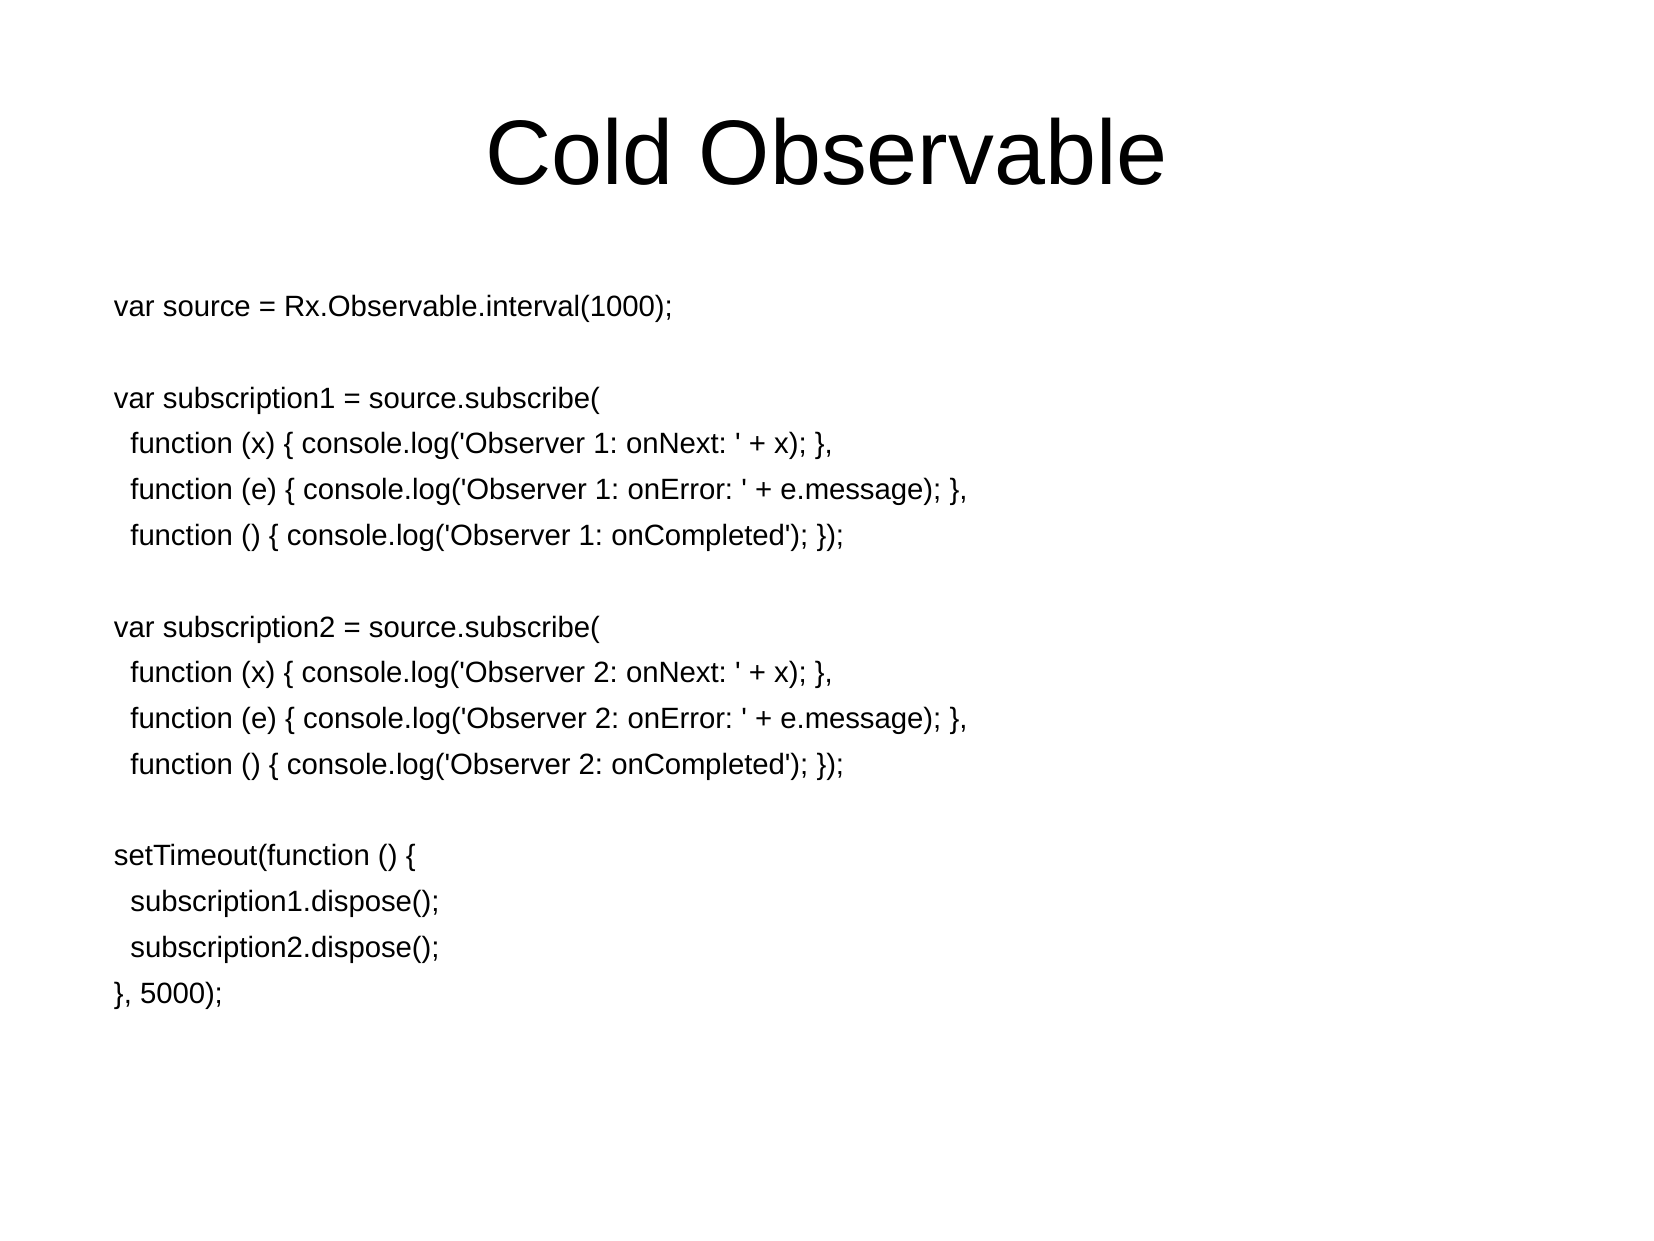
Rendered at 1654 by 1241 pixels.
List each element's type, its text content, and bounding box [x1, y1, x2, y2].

title Cold Observable [82, 49, 1571, 257]
list var source = Rx.Observable.interval(1000); var subscription1 = source.subscribe( function (x) { console.log('Observer 1: onNext: ' + x); }, function (e) { console.log('Observer 1: onError: ' + e.message); }, function () { console.log('Observer 1: onCompleted'); }); var subscription2 = source.subscribe( function (x) { console.log('Observer 2: onNext: ' + x); }, function (e) { console.log('Observer 2: onError: ' + e.message); }, function () { console.log('Observer 2: onCompleted'); }); setTimeout(function () { subscription1.dispose(); subscription2.dispose(); }, 5000); [82, 290, 1571, 1010]
